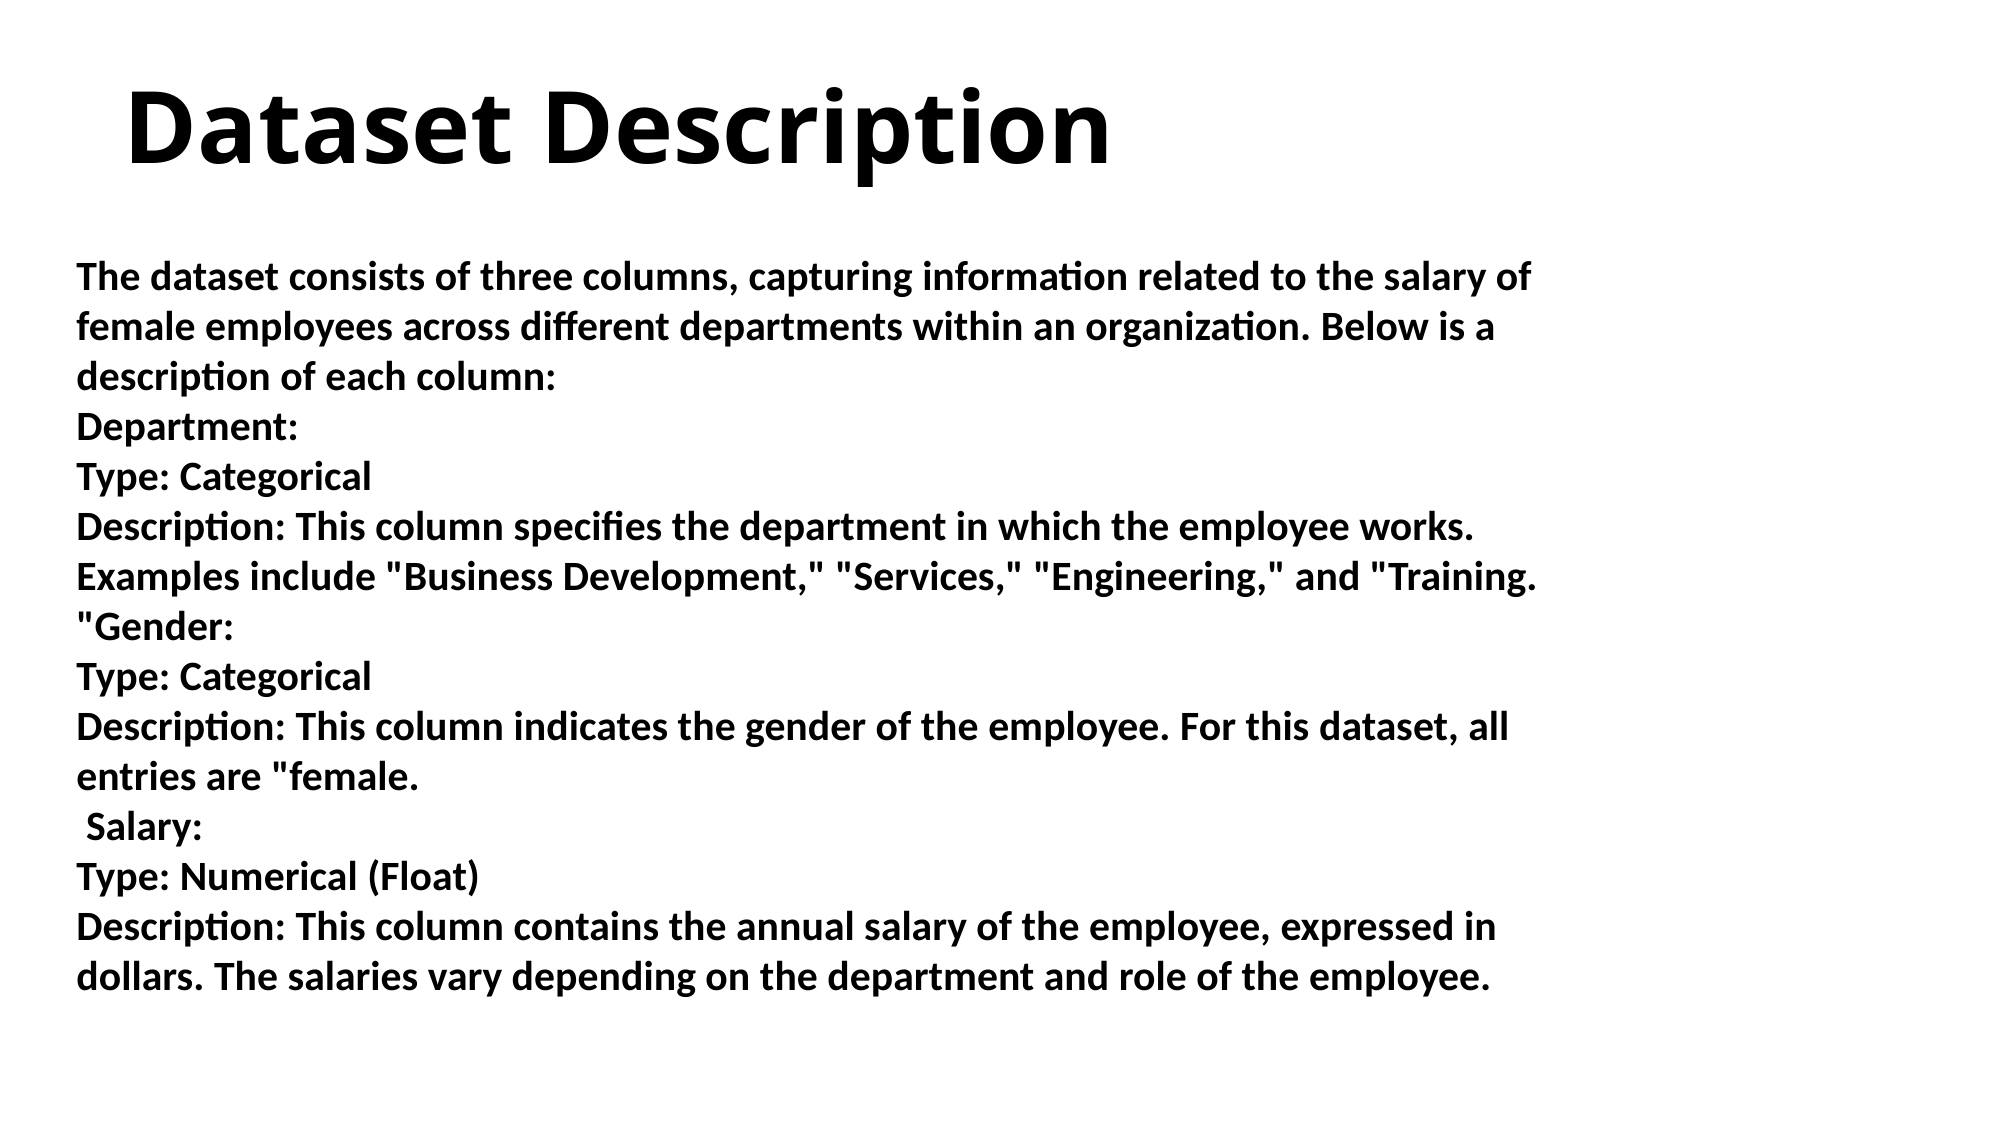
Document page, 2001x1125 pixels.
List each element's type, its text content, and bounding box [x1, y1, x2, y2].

text_box The dataset consists of three columns, capturing information related to the salary of female employees across different departments within an organization. Below is a description of each column: Department: Type: Categorical Description: This column specifies the department in which the employee works. Examples include "Business Development," "Services," "Engineering," and "Training. "Gender: Type: Categorical Description: This column indicates the gender of the employee. For this dataset, all entries are "female. Salary: Type: Numerical (Float) Description: This column contains the annual salary of the employee, expressed in dollars. The salaries vary depending on the department and role of the employee. [61, 241, 1650, 1014]
title Dataset Description [123, 63, 1877, 188]
